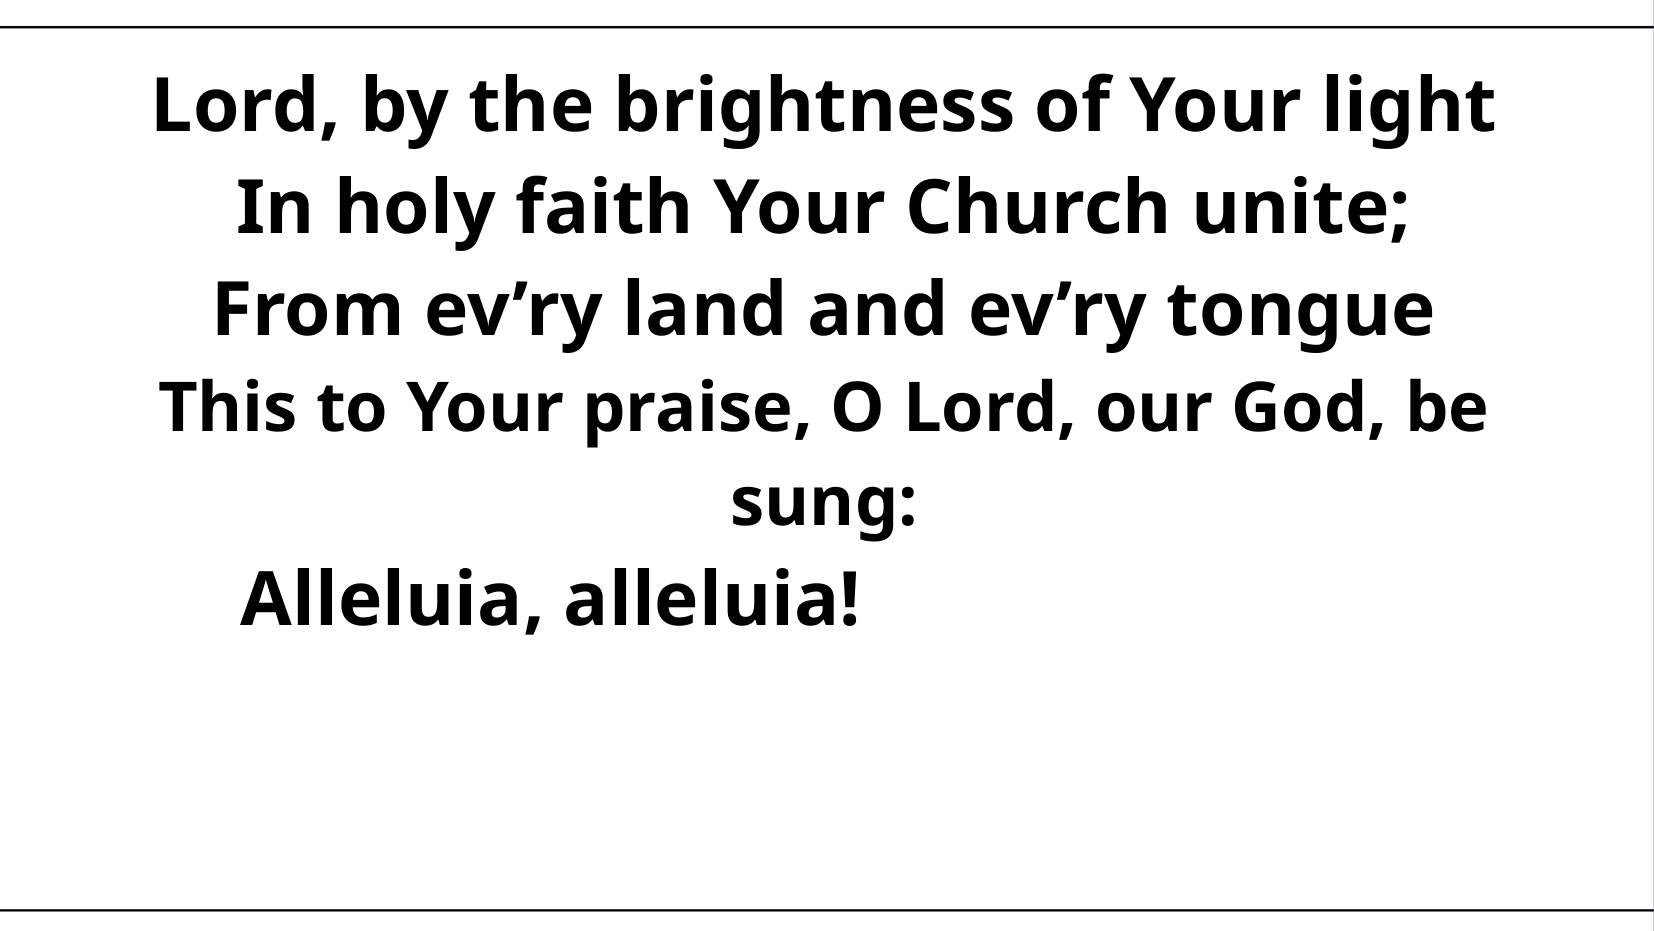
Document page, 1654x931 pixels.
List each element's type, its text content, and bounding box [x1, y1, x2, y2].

picture [0, 0, 1654, 931]
text_box Lord, by the brightness of Your light In holy faith Your Church unite; From ev’ry land and ev’ry tongue This to Your praise, O Lord, our God, be sung: Alleluia, alleluia! [73, 43, 1576, 556]
